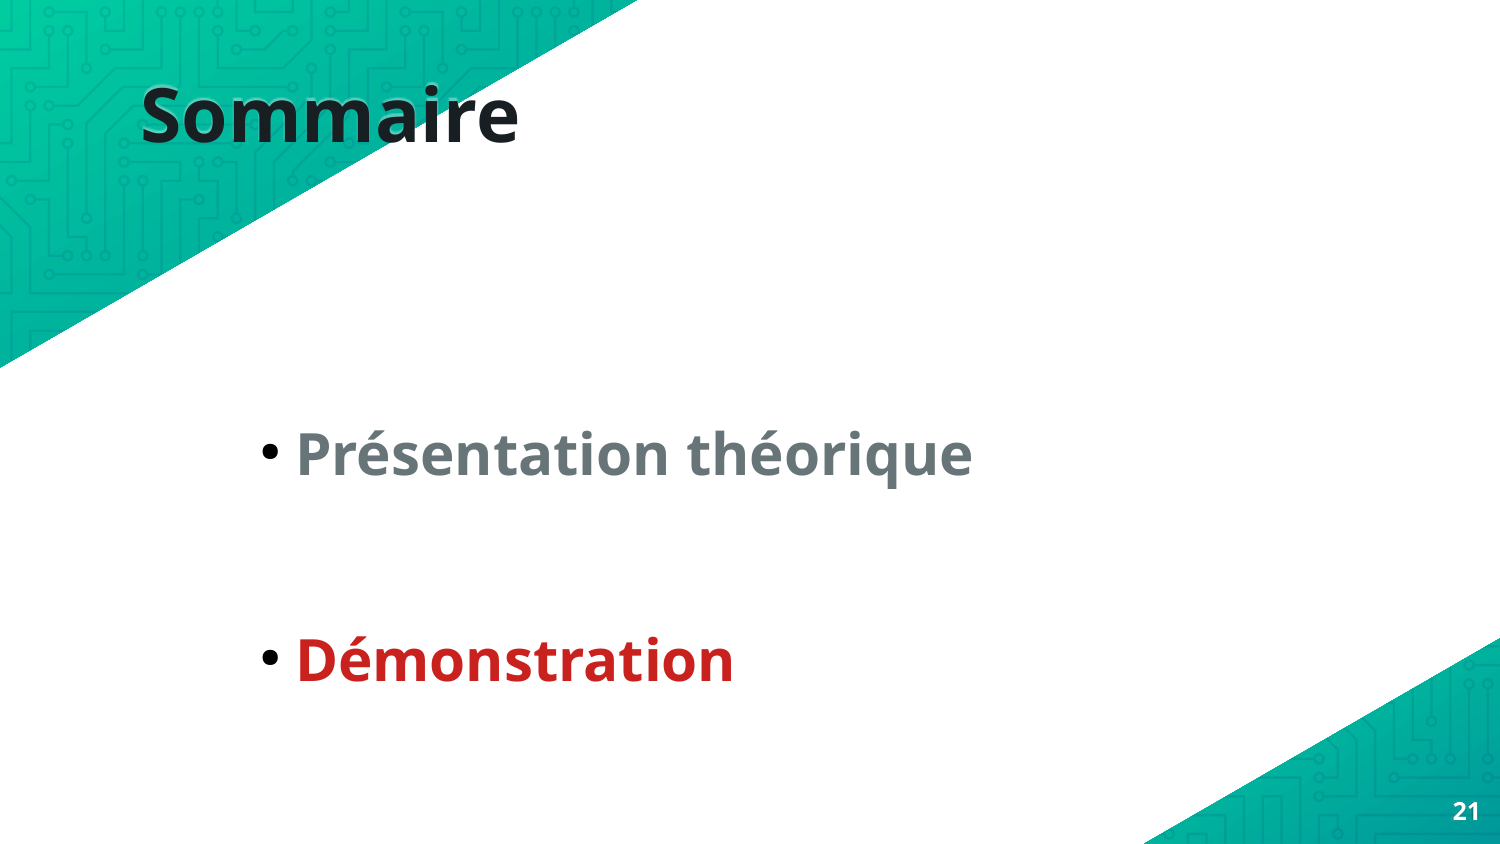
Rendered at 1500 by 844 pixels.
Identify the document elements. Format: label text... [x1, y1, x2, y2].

list Présentation théorique Démonstration [259, 401, 1371, 659]
title Sommaire [140, 78, 1360, 160]
slide_number <number> [1391, 779, 1482, 844]
